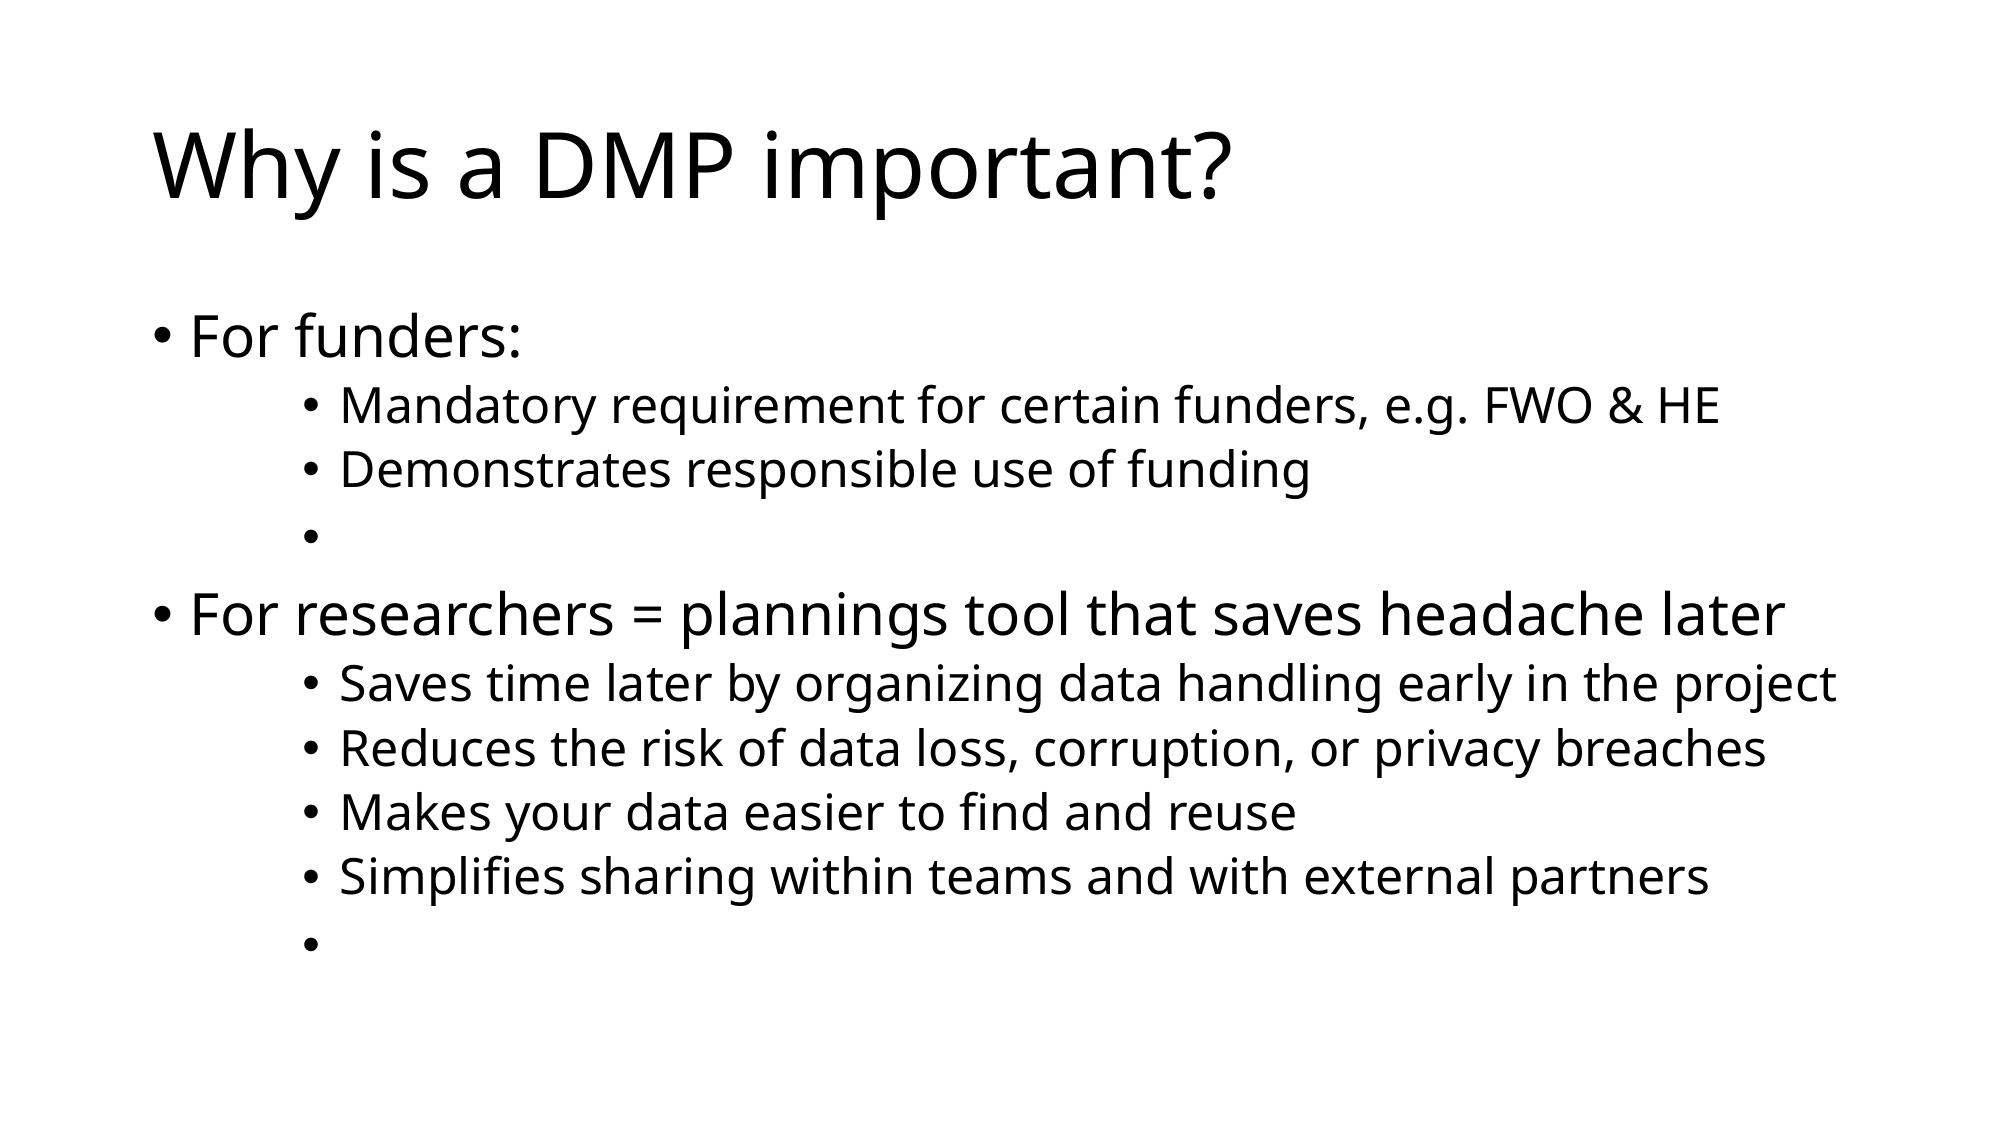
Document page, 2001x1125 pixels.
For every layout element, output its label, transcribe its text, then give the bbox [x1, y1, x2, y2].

list For funders: Mandatory requirement for certain funders, e.g. FWO & HE Demonstrates responsible use of funding For researchers = plannings tool that saves headache later Saves time later by organizing data handling early in the project Reduces the risk of data loss, corruption, or privacy breaches Makes your data easier to find and reuse Simplifies sharing within teams and with external partners [137, 299, 1863, 1014]
title Why is a DMP important? [137, 59, 1863, 278]
